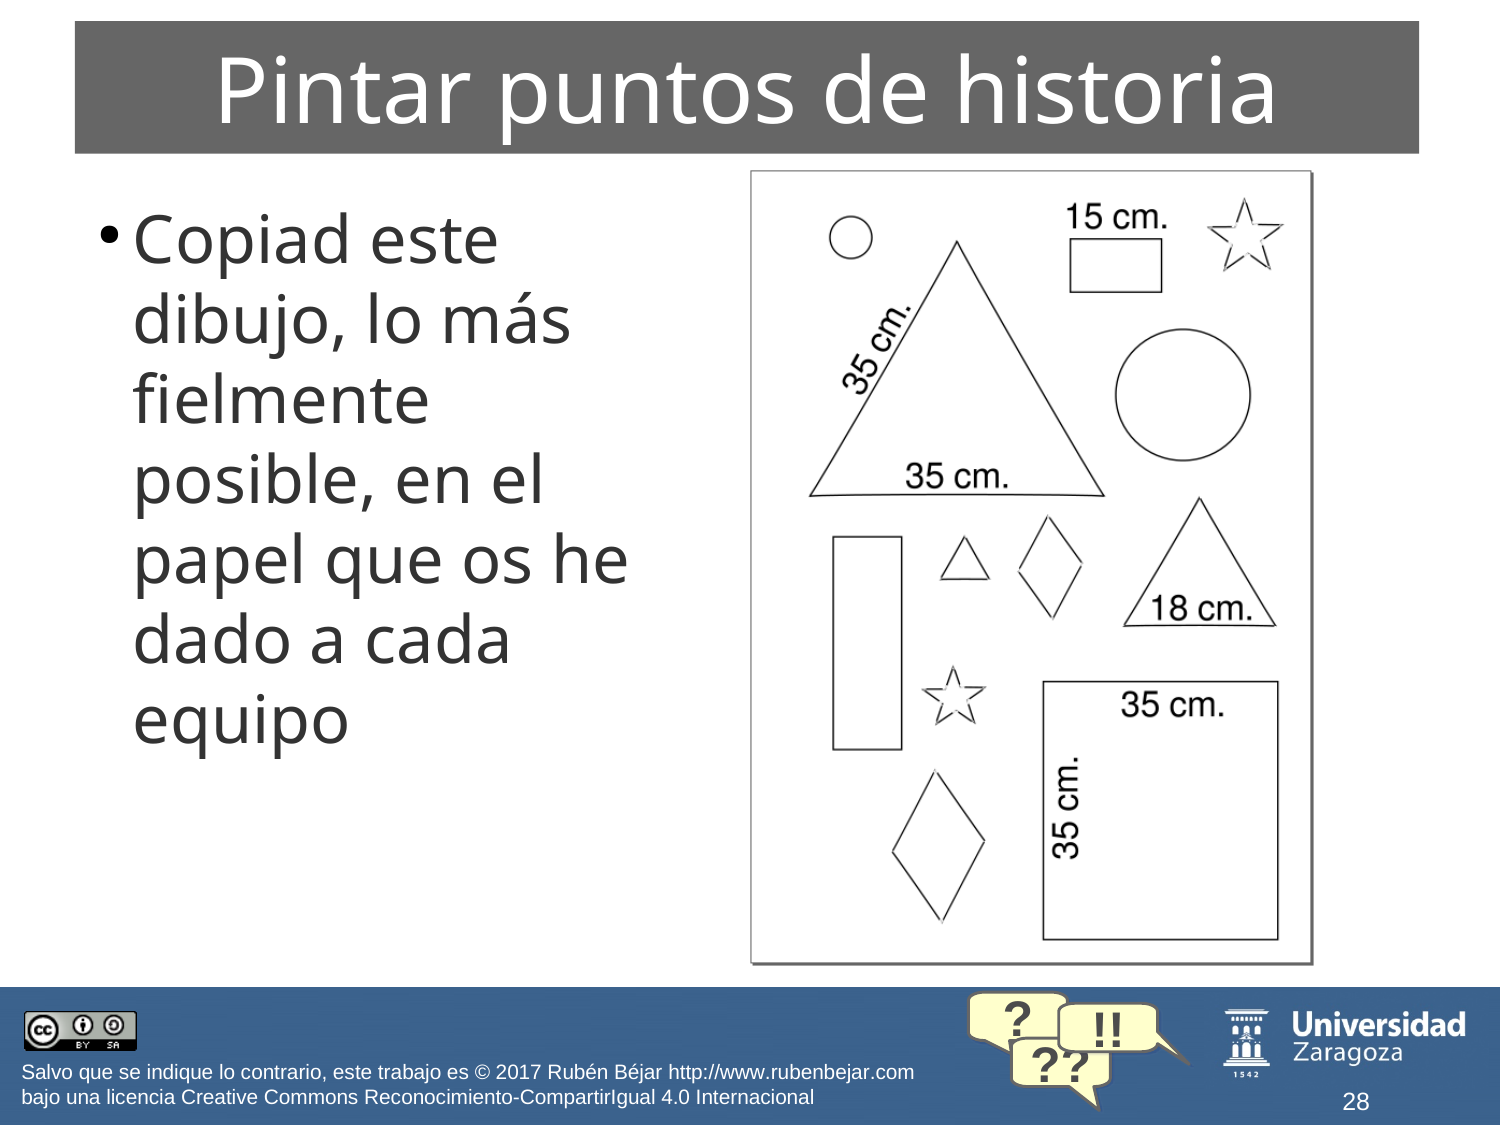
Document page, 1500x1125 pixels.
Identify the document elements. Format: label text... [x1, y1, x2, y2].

text_box !! [1058, 1003, 1190, 1065]
text_box ? [968, 992, 1068, 1054]
text_box ?? [1011, 1038, 1111, 1111]
picture [0, 987, 1500, 1125]
title Pintar puntos de historia [74, 21, 1420, 154]
picture [744, 165, 1319, 971]
list Copiad este dibujo, lo más fielmente posible, en el papel que os he dado a cada equipo [82, 188, 686, 957]
